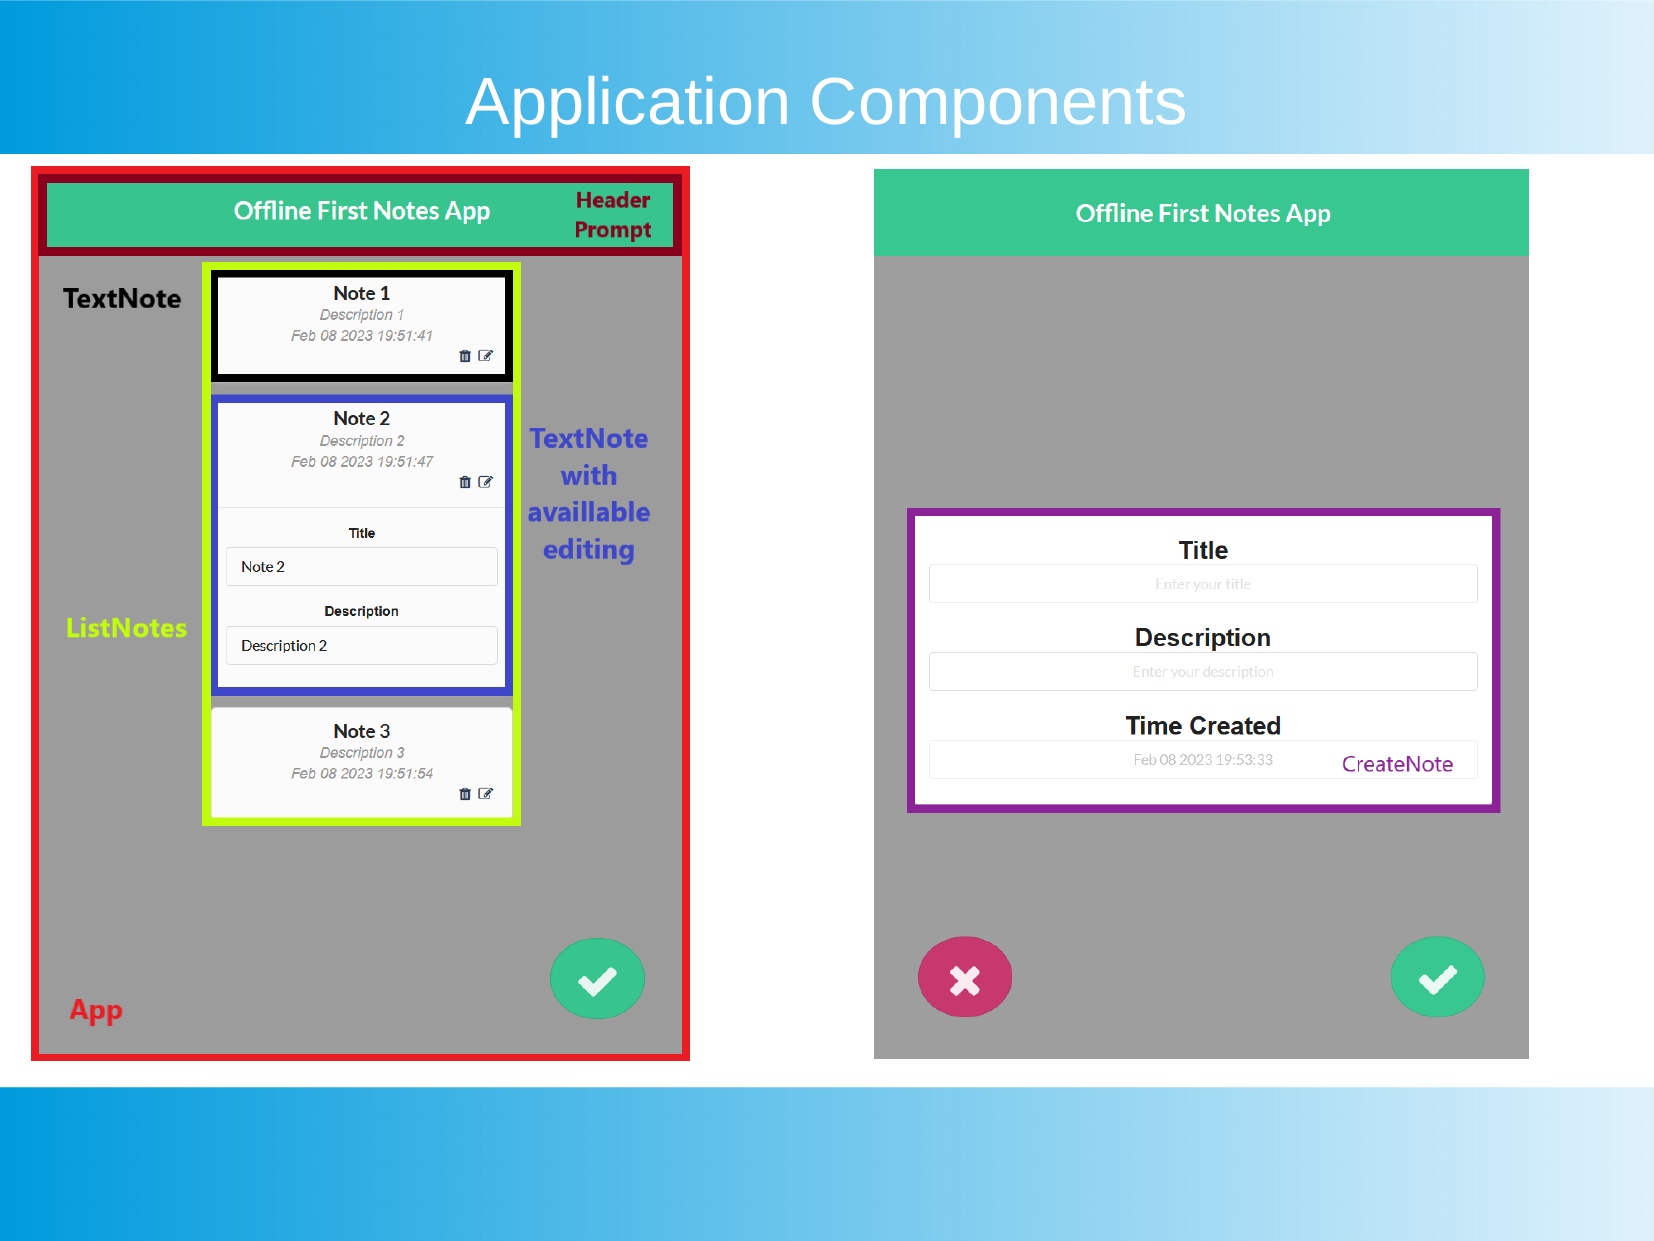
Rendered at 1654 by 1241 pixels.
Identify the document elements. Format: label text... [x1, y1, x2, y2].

picture [874, 169, 1529, 1059]
title Application Components [82, 49, 1571, 155]
picture [0, 1086, 1654, 1241]
picture [141, 0, 1654, 154]
picture [31, 166, 690, 1061]
